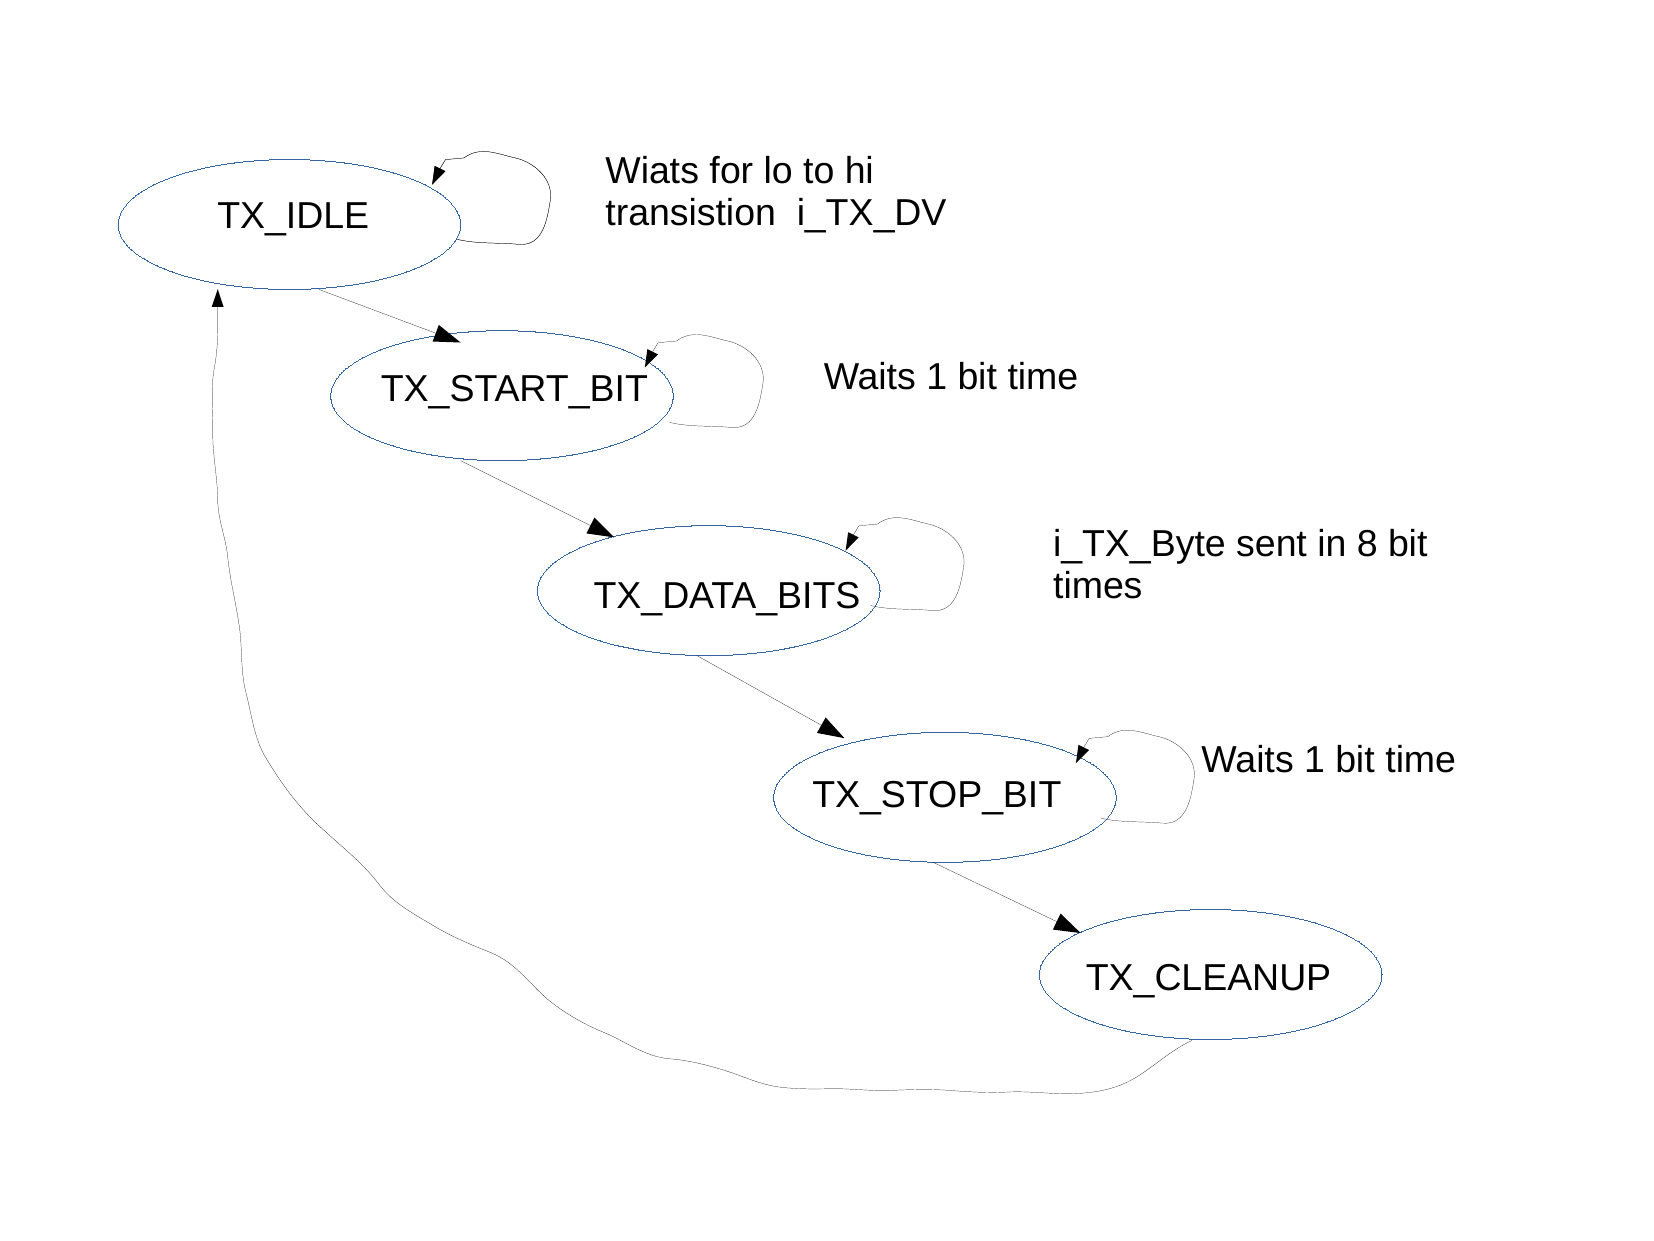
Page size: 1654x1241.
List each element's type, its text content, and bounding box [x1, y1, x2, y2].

text_box Wiats for lo to hi transistion i_TX_DV [590, 141, 1063, 283]
text_box TX_DATA_BITS [578, 566, 880, 624]
text_box TX_CLEANUP [1071, 949, 1351, 1007]
text_box Waits 1 bit time [1186, 730, 1472, 788]
text_box TX_START_BIT [366, 360, 664, 418]
text_box TX_IDLE [202, 187, 389, 245]
text_box Waits 1 bit time [809, 348, 1094, 406]
text_box i_TX_Byte sent in 8 bit times [1038, 515, 1465, 615]
text_box TX_STOP_BIT [797, 766, 1081, 824]
